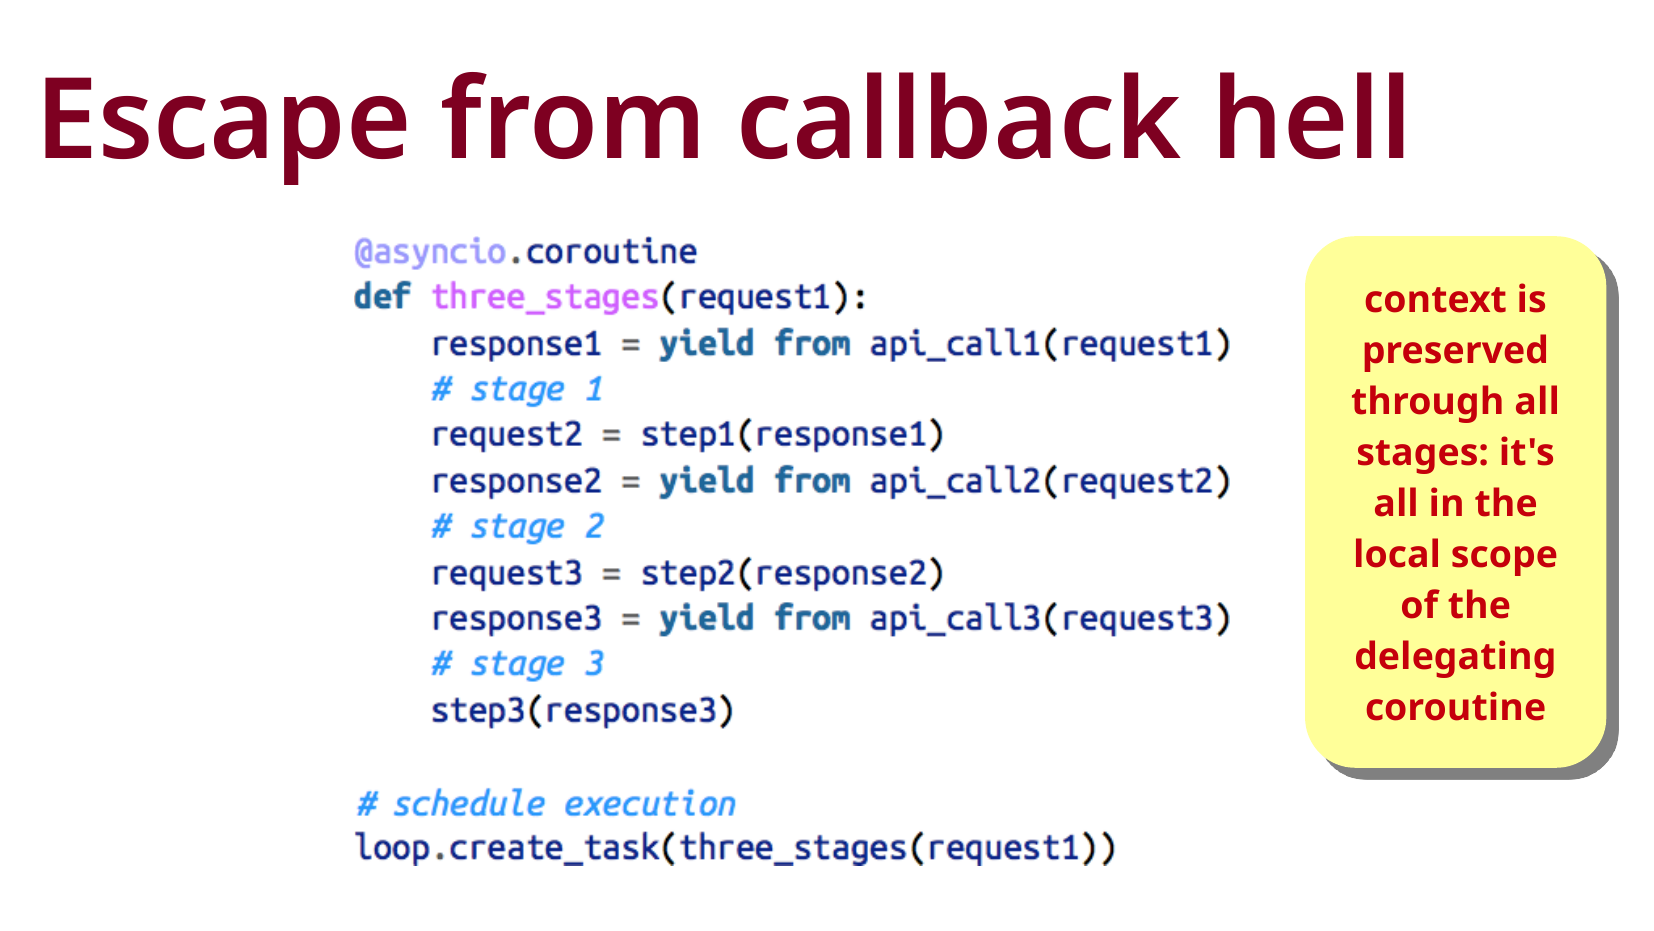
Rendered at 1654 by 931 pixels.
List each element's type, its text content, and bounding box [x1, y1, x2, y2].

picture [354, 236, 1230, 866]
title Escape from callback hell [35, 37, 1571, 193]
text_box context is preserved through all stages: it's all in the local scope of the delegating coroutine [1305, 236, 1607, 768]
